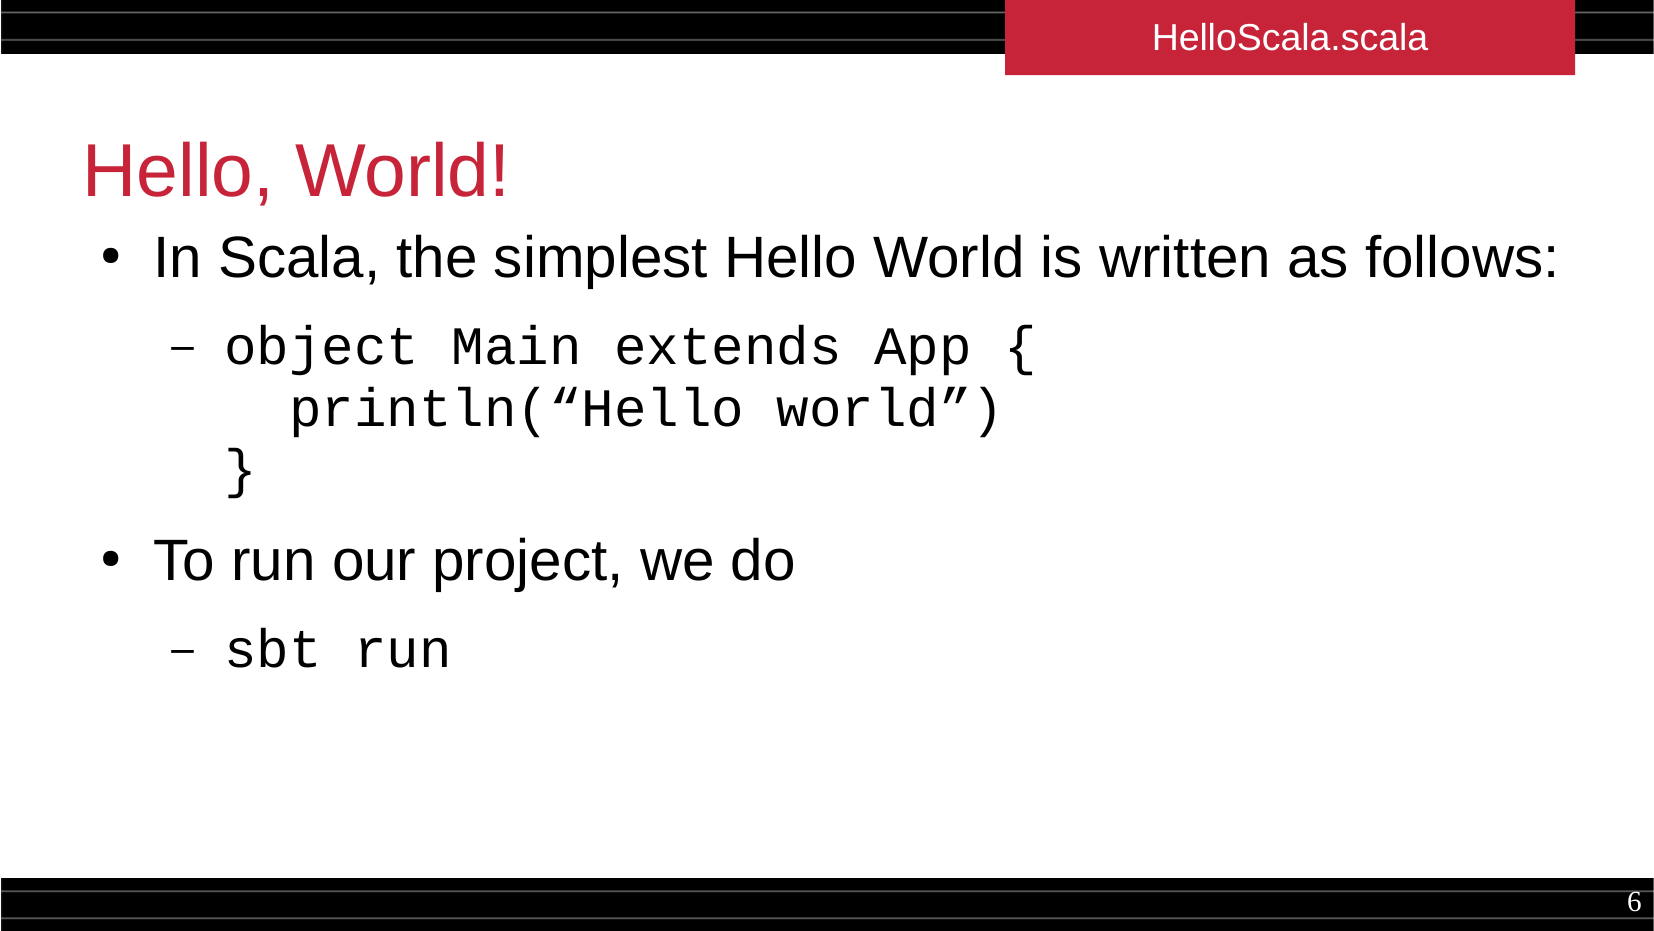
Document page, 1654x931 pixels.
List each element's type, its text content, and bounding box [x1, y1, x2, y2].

picture [1, 0, 1005, 54]
picture [1576, 0, 1654, 54]
title Hello, World! [82, 92, 1571, 225]
text_box HelloScala.scala [1005, 0, 1576, 76]
list In Scala, the simplest Hello World is written as follows: object Main extends App { println(“Hello world”) } To run our project, we do sbt run [82, 225, 1571, 856]
picture [1, 878, 1654, 931]
